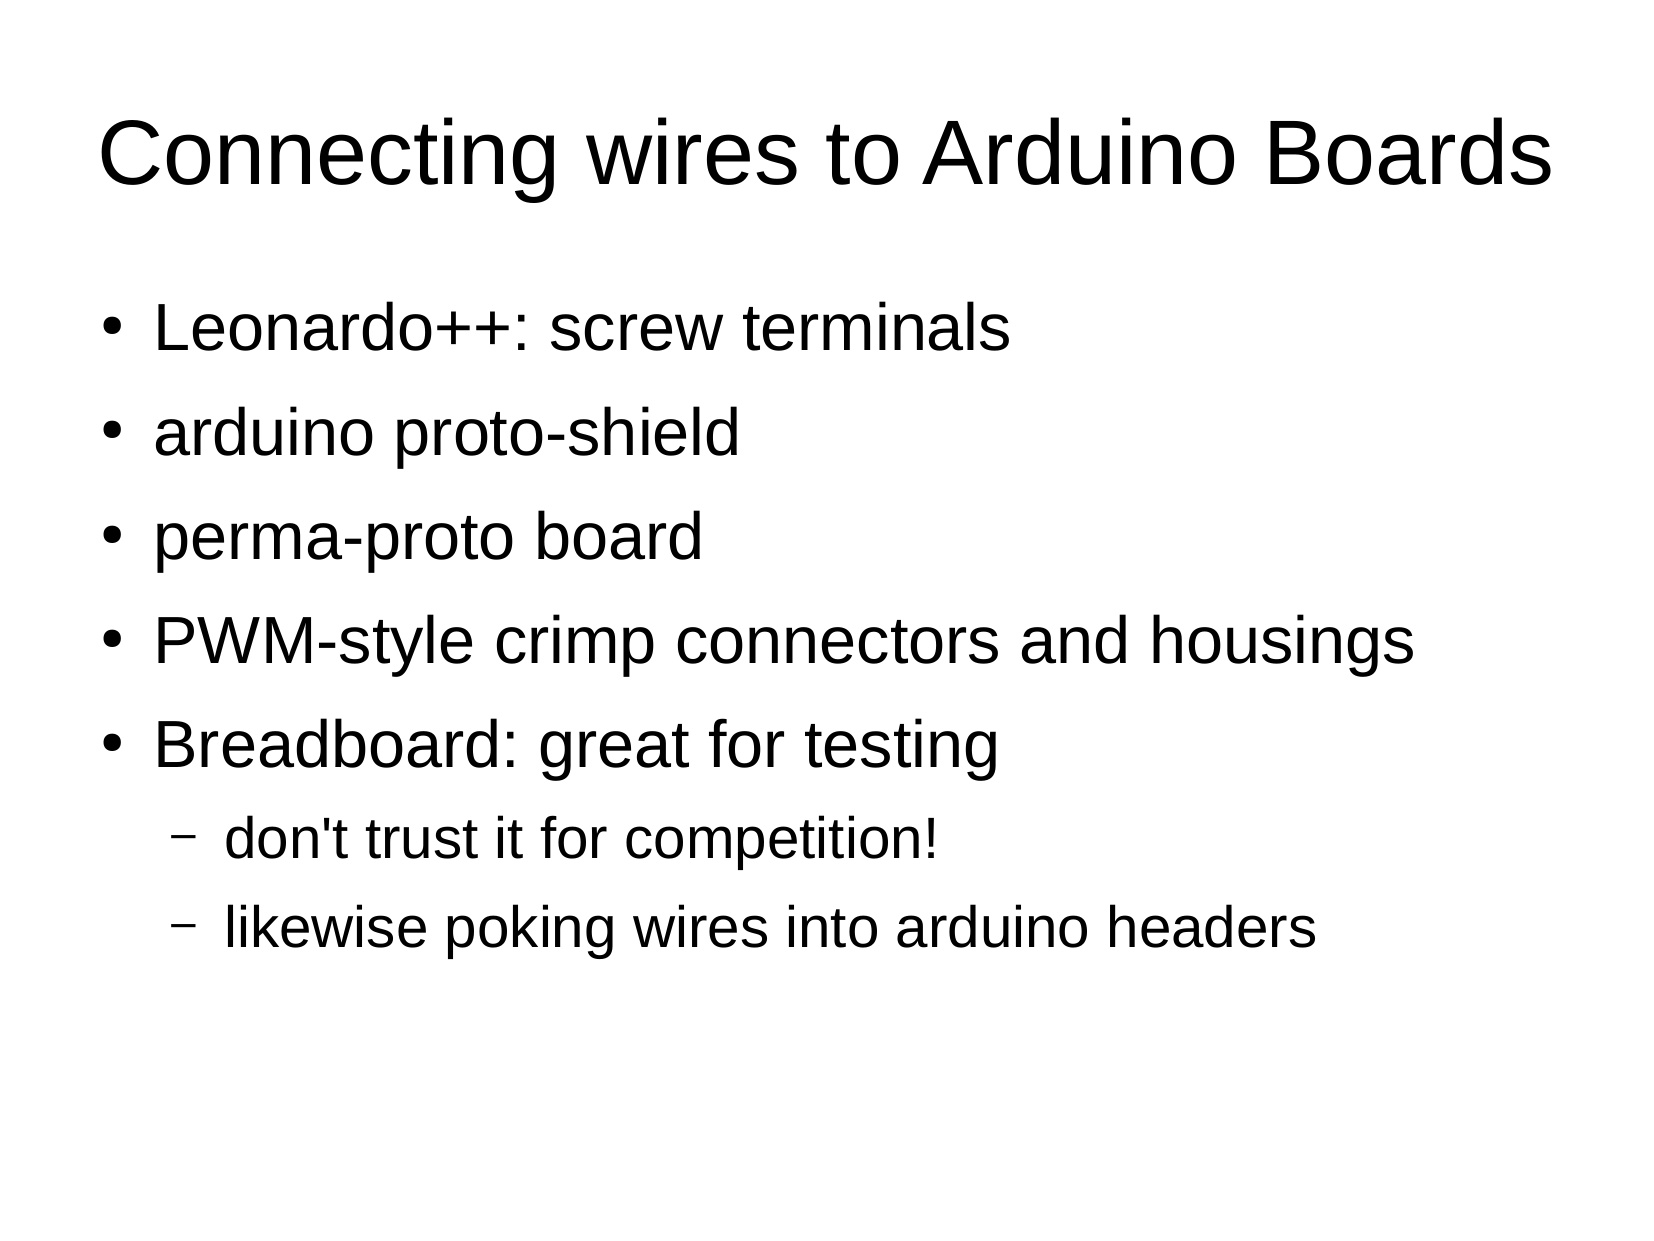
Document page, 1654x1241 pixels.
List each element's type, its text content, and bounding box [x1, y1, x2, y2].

list Leonardo++: screw terminals arduino proto-shield perma-proto board PWM-style crimp connectors and housings Breadboard: great for testing don't trust it for competition! likewise poking wires into arduino headers [82, 290, 1571, 1010]
title Connecting wires to Arduino Boards [82, 49, 1571, 257]
